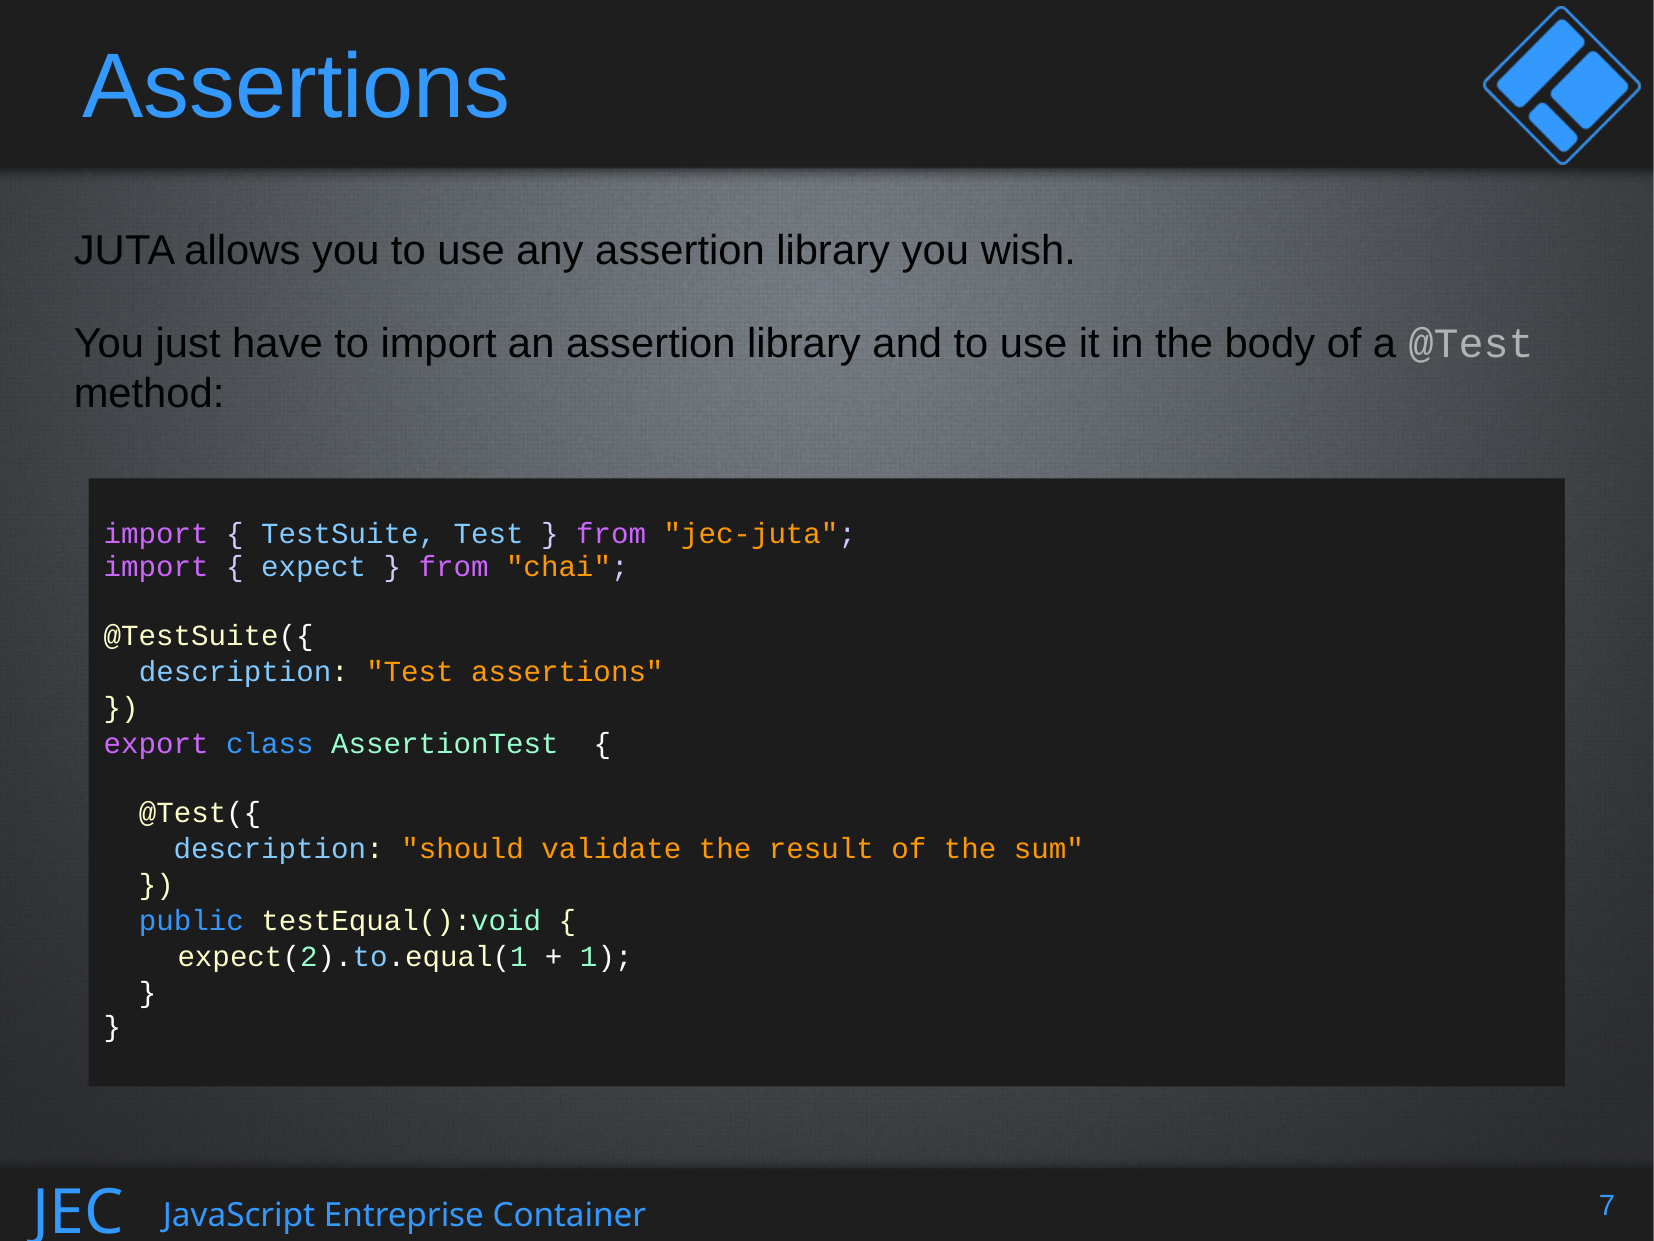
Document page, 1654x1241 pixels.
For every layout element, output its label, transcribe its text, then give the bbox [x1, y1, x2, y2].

picture [0, 0, 1654, 1241]
text_box JUTA allows you to use any assertion library you wish. You just have to import an assertion library and to use it in the body of a @Test method: [59, 219, 1595, 471]
text_box JEC [17, 1159, 149, 1241]
text_box 7 [744, 1181, 1630, 1229]
text_box JavaScript Entreprise Container [148, 1183, 651, 1241]
text_box import { TestSuite, Test } from "jec-juta"; import { expect } from "chai"; @TestSuite({ description: "Test assertions" }) export class AssertionTest { @Test({ description: "should validate the result of the sum" }) public testEqual():void { expect(2).to.equal(1 + 1); } } [88, 478, 1565, 1057]
title Assertions [82, 23, 1441, 147]
